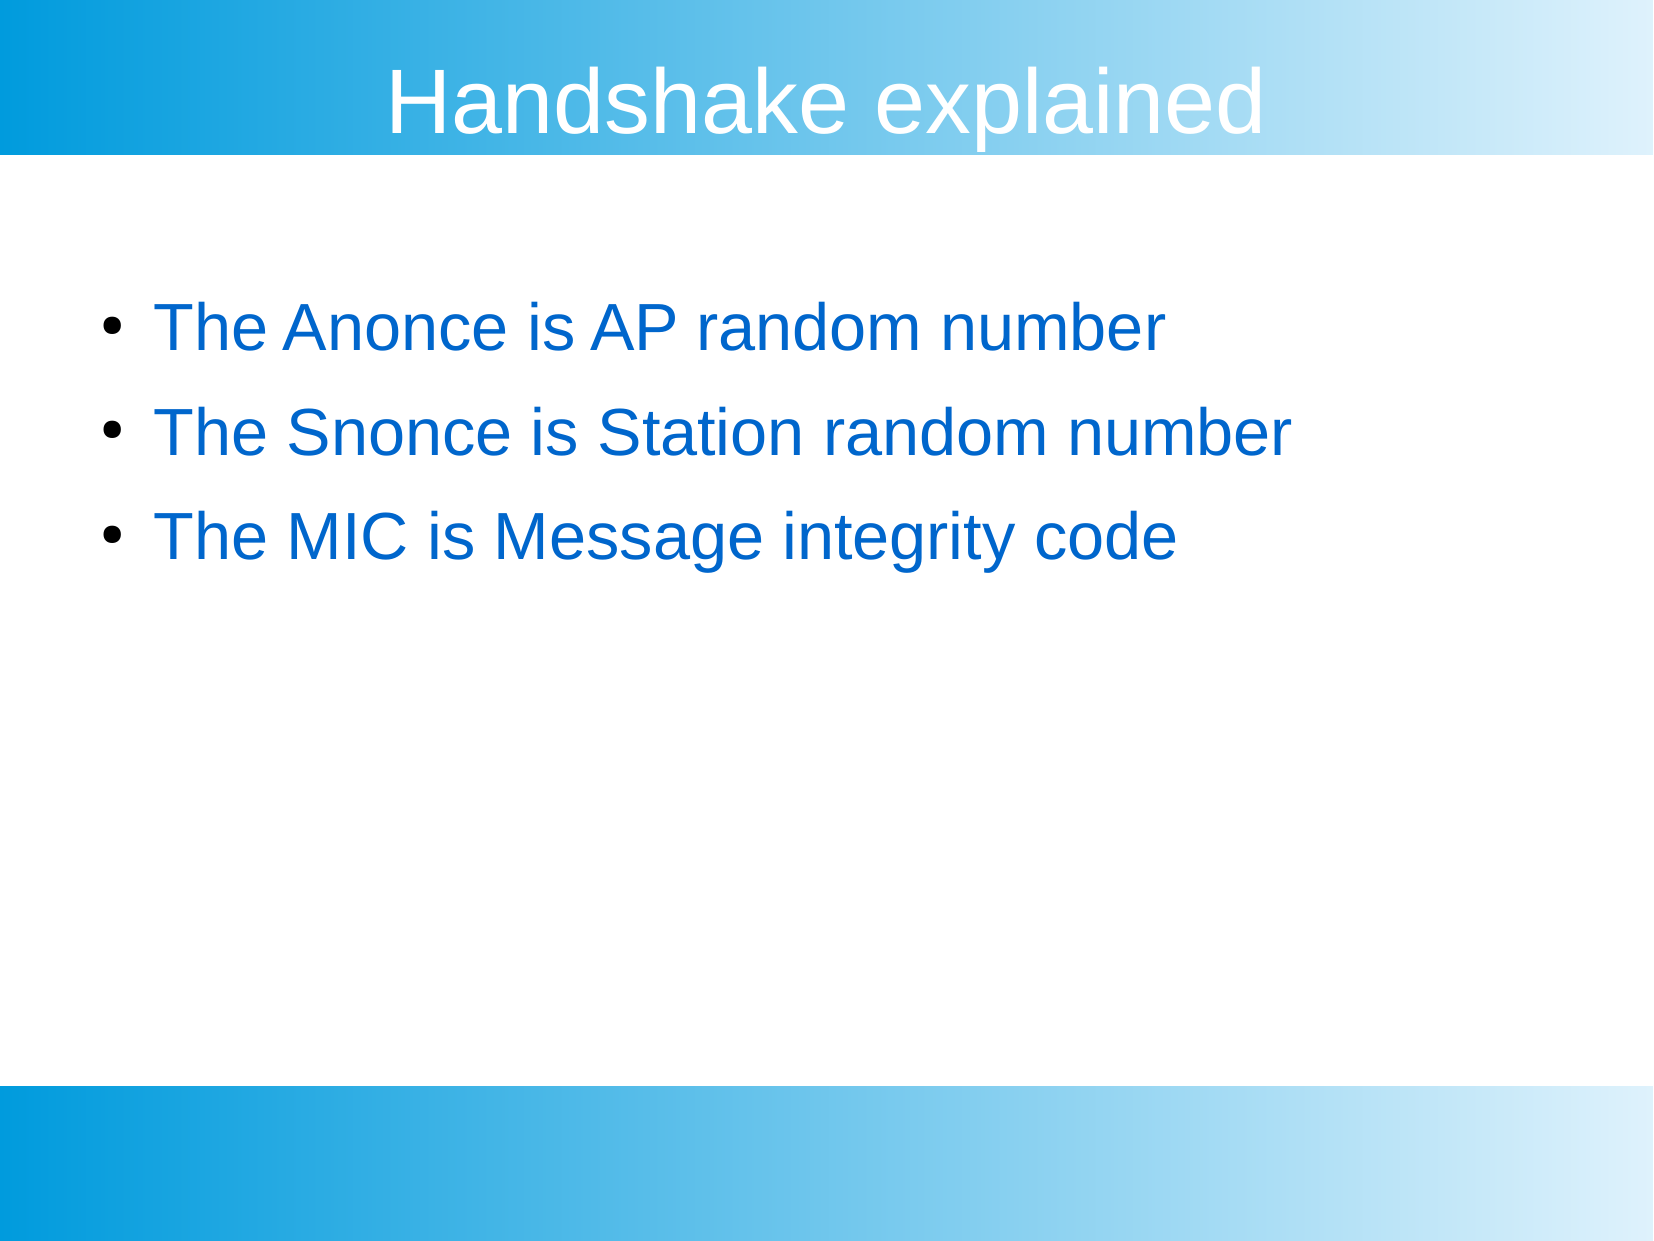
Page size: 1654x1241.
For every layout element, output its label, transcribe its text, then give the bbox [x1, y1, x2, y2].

list The Anonce is AP random number The Snonce is Station random number The MIC is Message integrity code [82, 290, 1571, 1010]
title Handshake explained [82, 49, 1571, 155]
